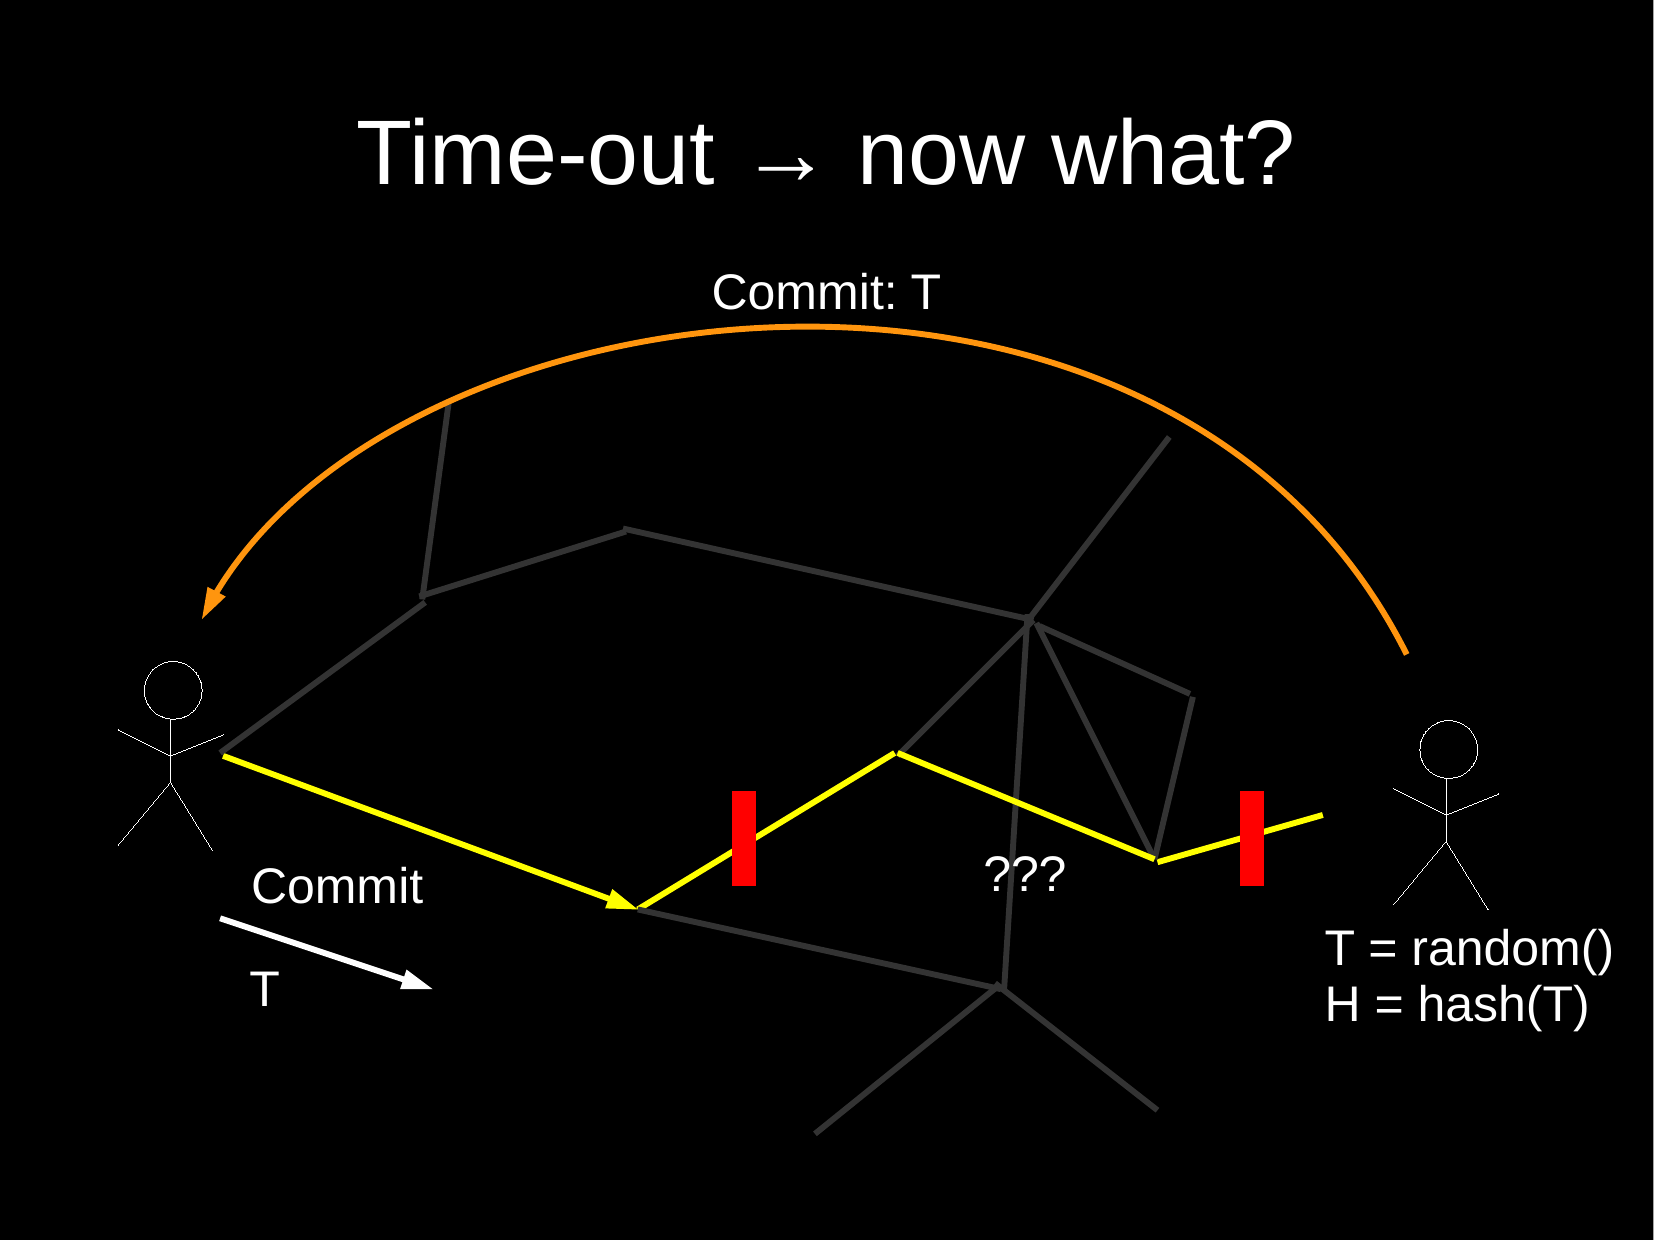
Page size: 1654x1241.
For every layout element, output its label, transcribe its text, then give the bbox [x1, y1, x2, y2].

text_box T = random() H = hash(T) [1309, 913, 1630, 1040]
text_box ??? [968, 838, 1087, 910]
text_box T [234, 954, 305, 1025]
title Time-out → now what? [82, 49, 1571, 257]
text_box Commit [236, 850, 508, 922]
text_box Commit: T [696, 256, 969, 328]
